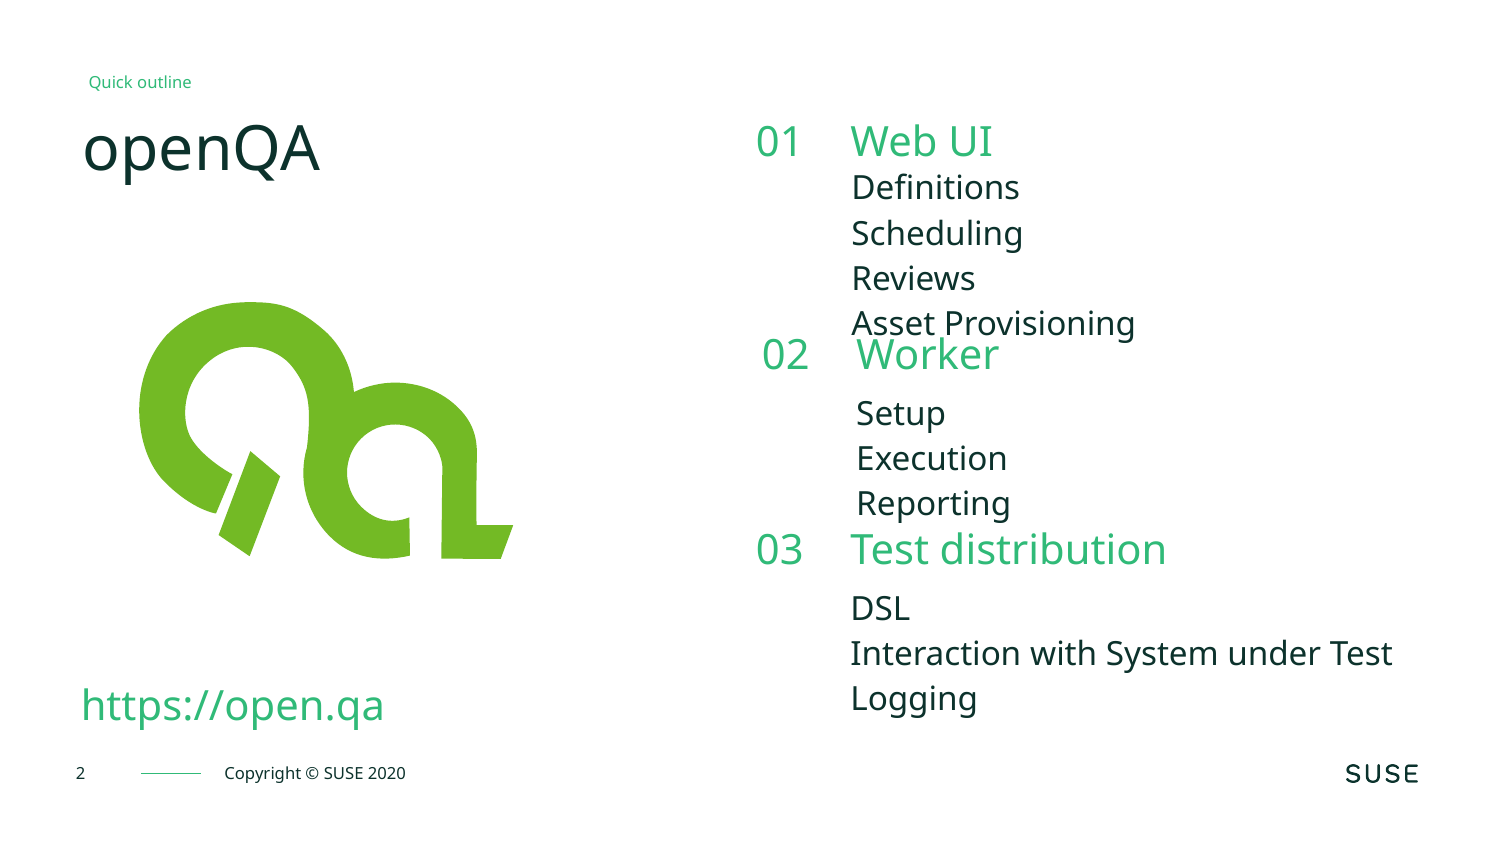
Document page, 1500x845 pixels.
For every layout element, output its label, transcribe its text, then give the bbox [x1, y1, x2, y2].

title Web UI [850, 112, 1394, 184]
title Quick outline [88, 70, 296, 104]
title openQA [82, 103, 591, 251]
title Setup Execution Reporting [856, 389, 1424, 501]
title Definitions Scheduling Reviews Asset Provisioning [851, 164, 1419, 313]
picture [1346, 764, 1418, 783]
title https://open.qa [80, 675, 625, 747]
title 02 [761, 324, 845, 396]
title DSL Interaction with System under Test Logging [850, 584, 1418, 696]
picture [137, 197, 541, 601]
title 01 [755, 112, 839, 184]
title Worker [856, 324, 1400, 396]
title Test distribution [850, 519, 1394, 591]
title 03 [755, 519, 839, 591]
